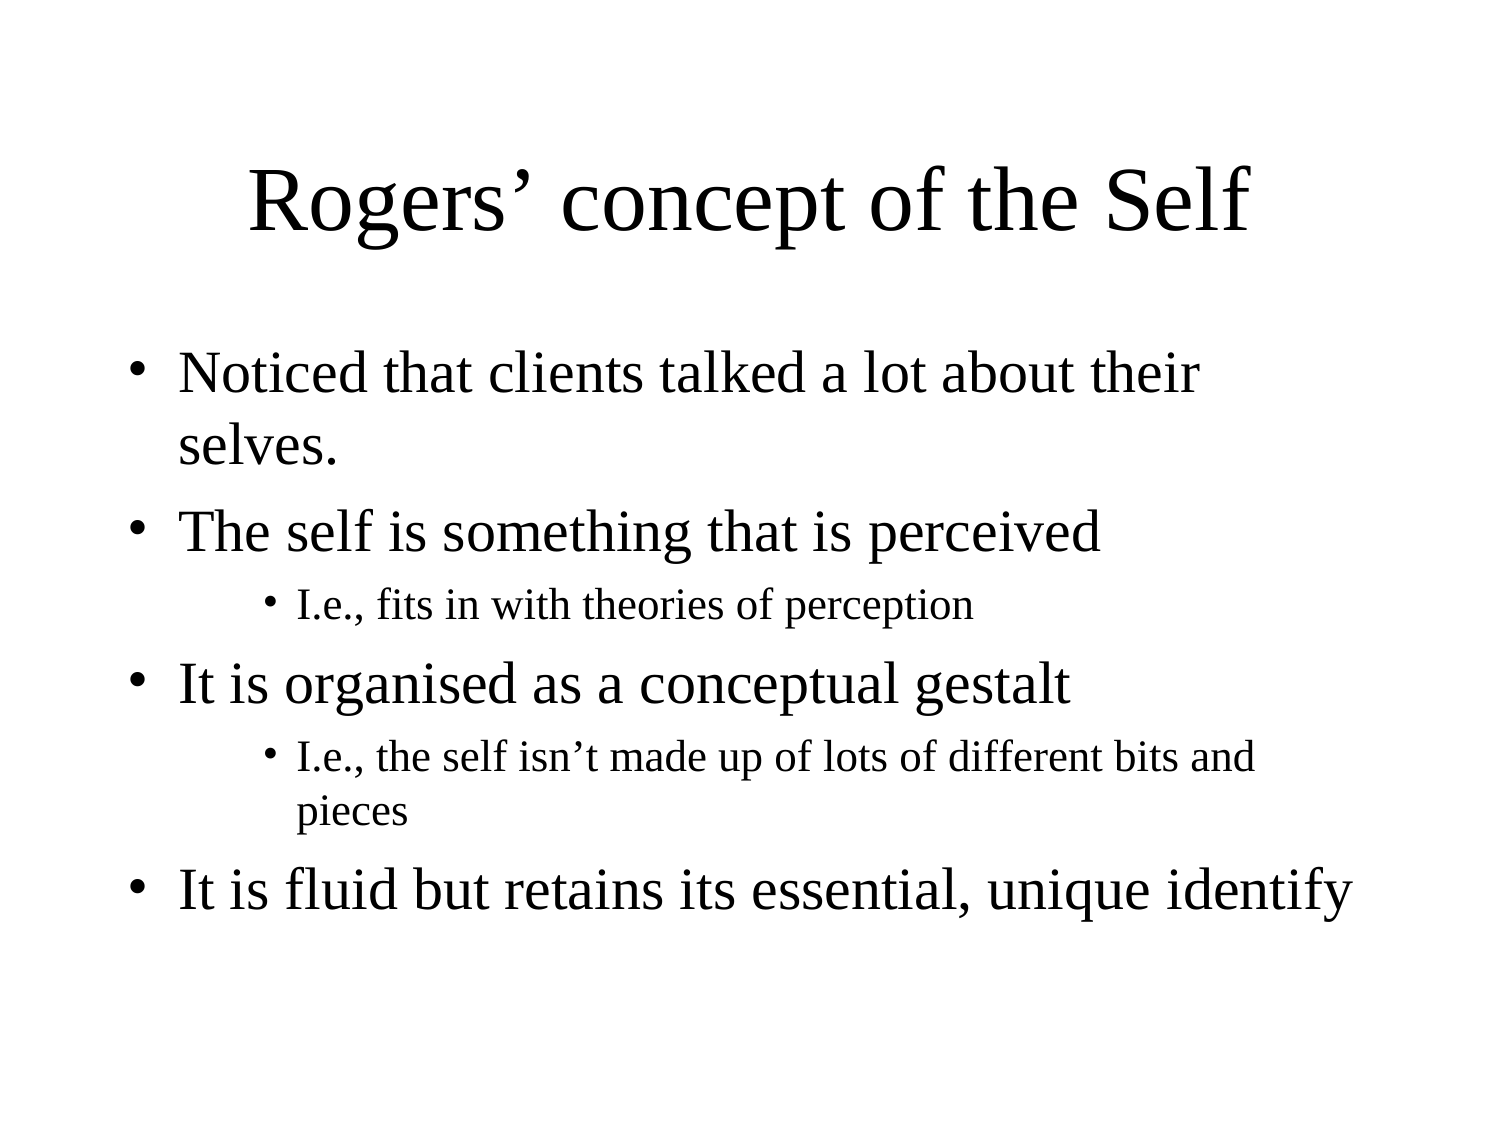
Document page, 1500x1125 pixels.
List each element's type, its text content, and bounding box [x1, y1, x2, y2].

title Rogers’ concept of the Self [112, 99, 1388, 288]
list Noticed that clients talked a lot about their selves. The self is something that is perceived I.e., fits in with theories of perception It is organised as a conceptual gestalt I.e., the self isn’t made up of lots of different bits and pieces It is fluid but retains its essential, unique identify [112, 324, 1388, 1000]
